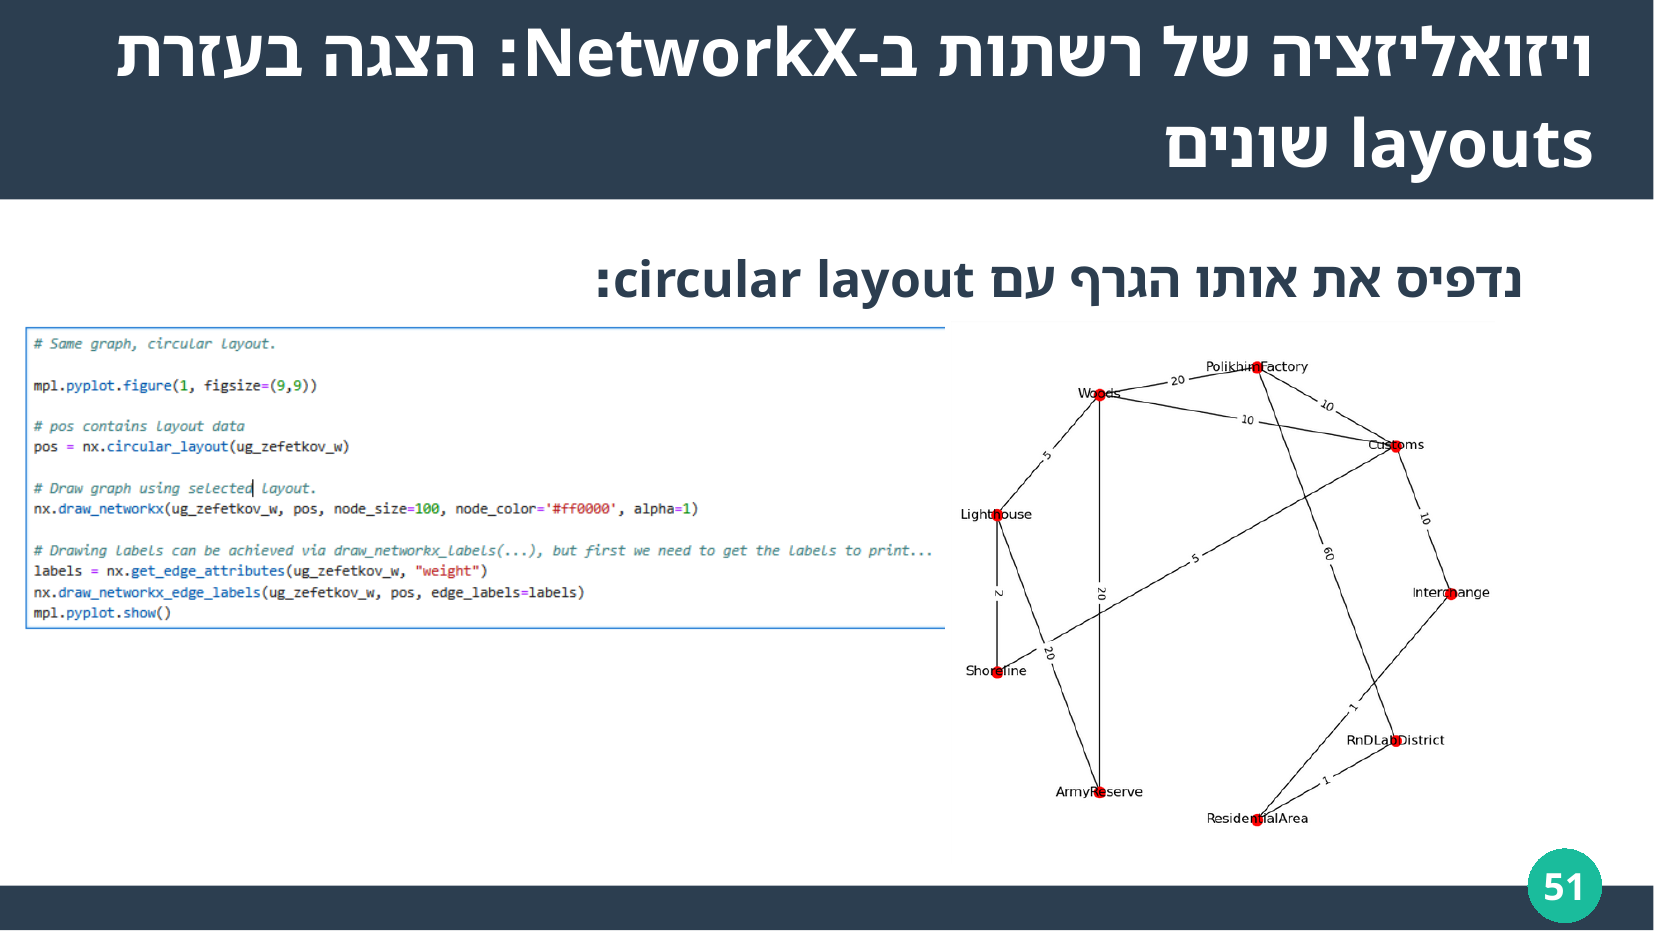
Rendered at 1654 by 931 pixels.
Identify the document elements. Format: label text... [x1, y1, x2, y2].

title ויזואליזציה של רשתות ב-NetworkX: הצגה בעזרת layouts שונים [58, 36, 1595, 155]
picture [18, 317, 945, 638]
list נדפיס את אותו הגרף עם circular layout: [58, 243, 1595, 864]
picture [951, 321, 1495, 864]
